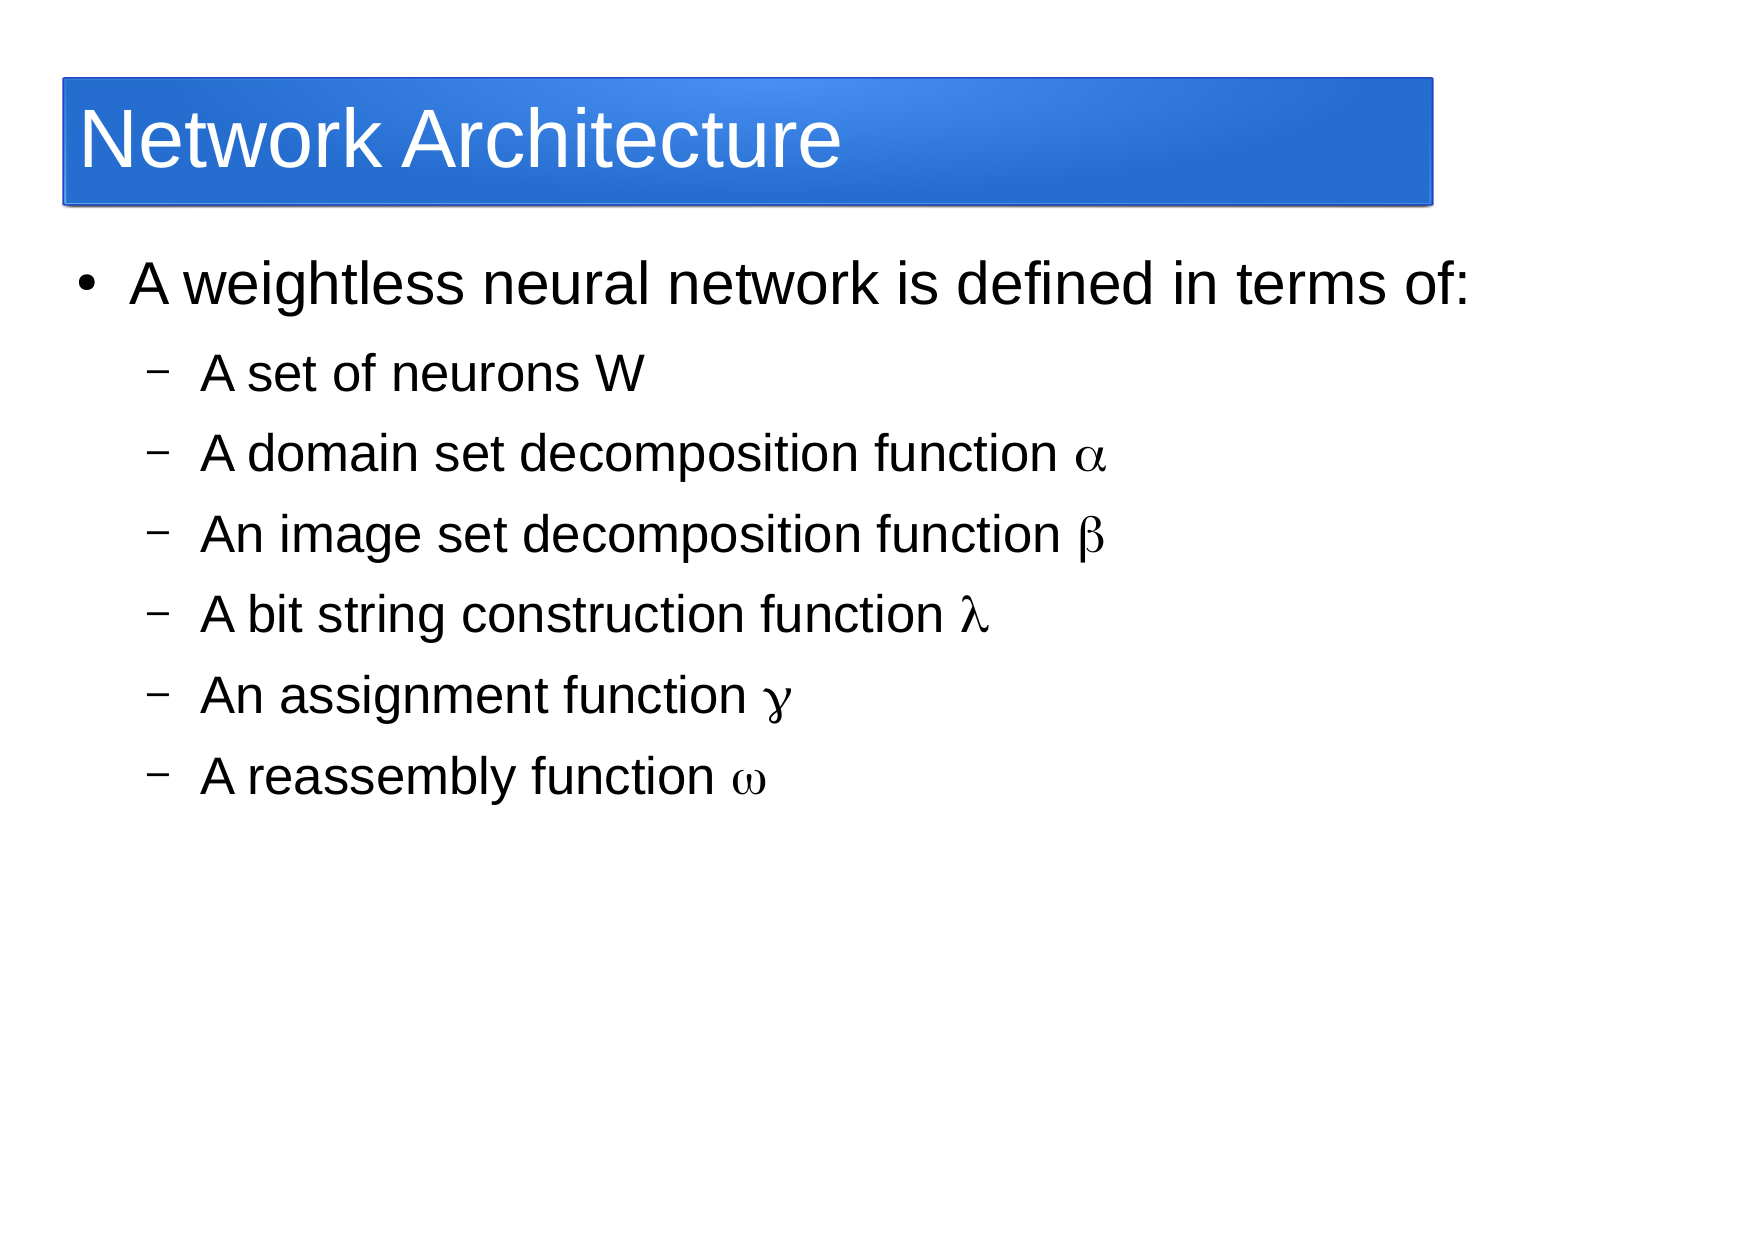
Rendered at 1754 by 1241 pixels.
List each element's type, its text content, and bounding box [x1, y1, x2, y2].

title Network Architecture [78, 80, 1429, 198]
list A weightless neural network is defined in terms of: A set of neurons W A domain set decomposition function α An image set decomposition function β A bit string construction function λ An assignment function γ A reassembly function w [58, 249, 1696, 1051]
picture [58, 77, 1439, 209]
